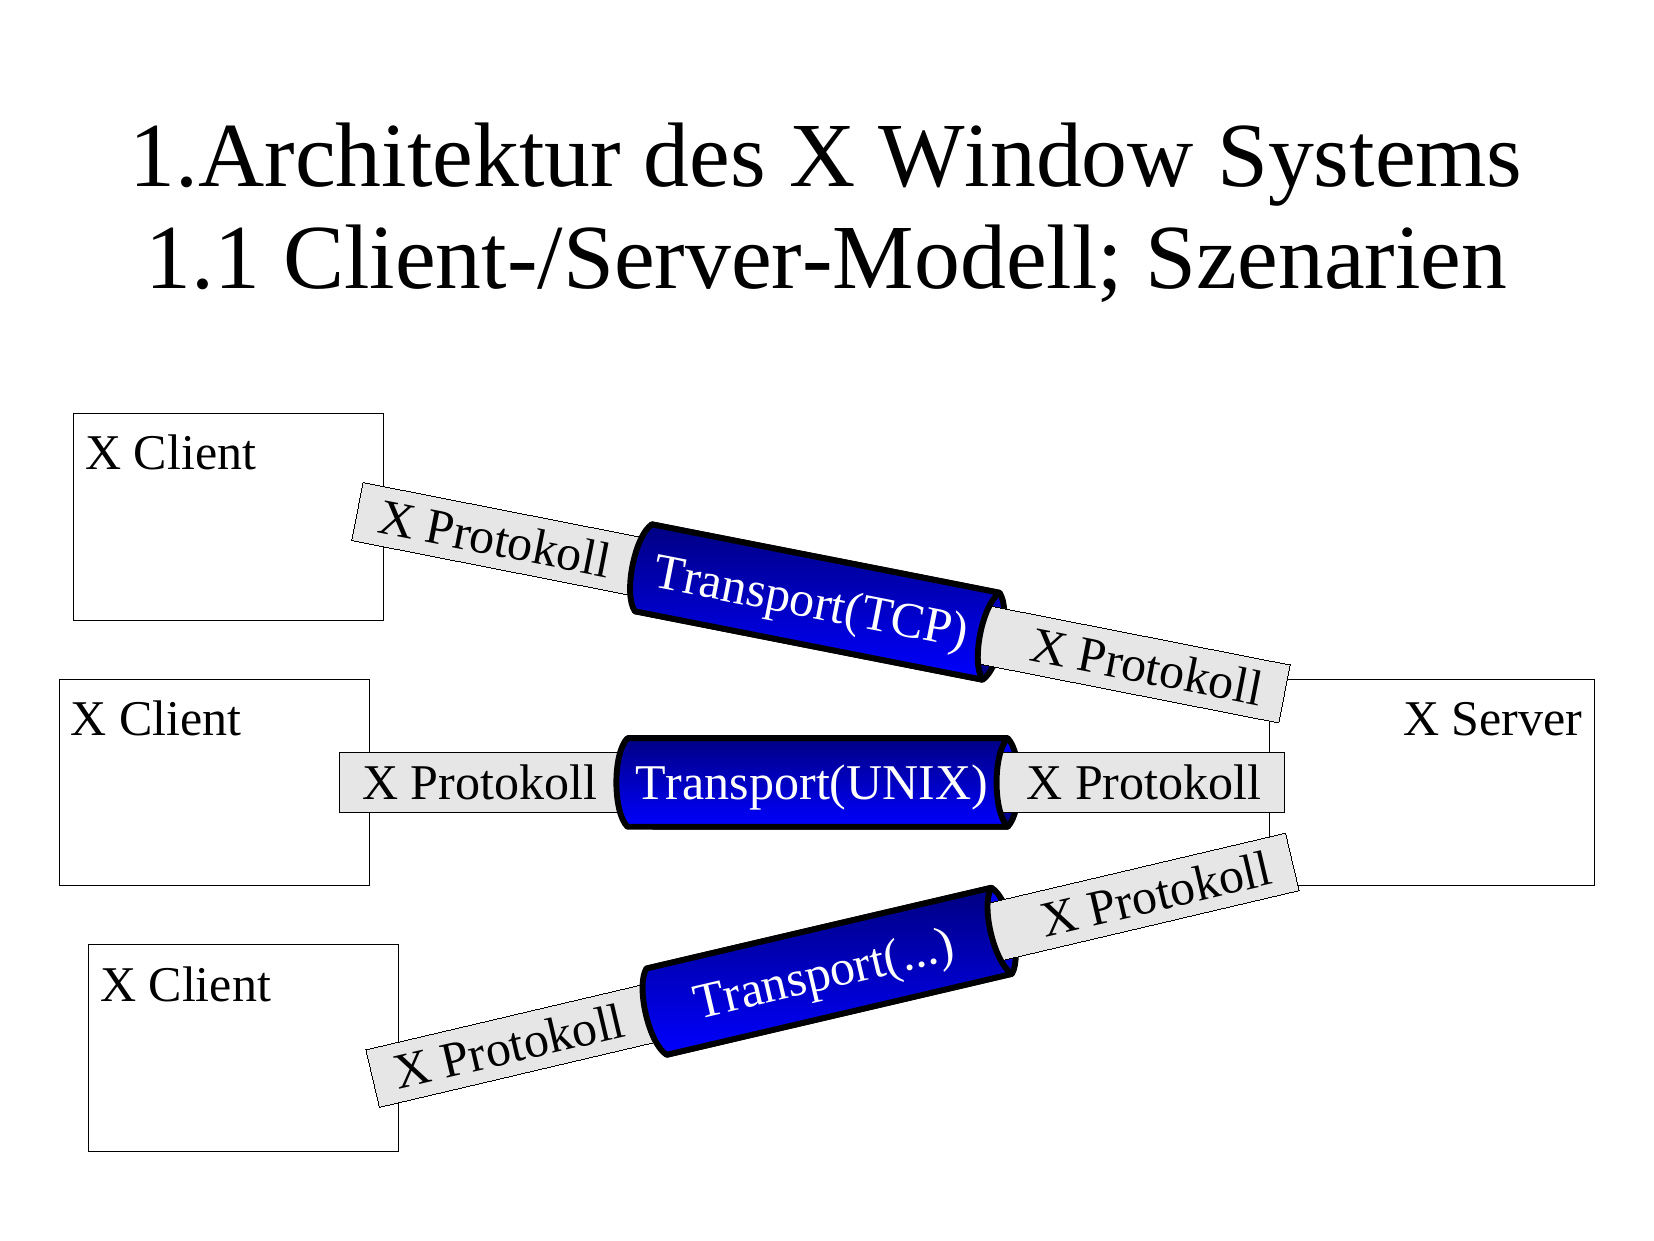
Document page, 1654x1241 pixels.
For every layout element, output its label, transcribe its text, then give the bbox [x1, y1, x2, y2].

text_box [1001, 738, 1015, 752]
text_box X Client [88, 944, 399, 1152]
text_box X Protokoll X Protokoll [365, 984, 655, 1108]
text_box Transport(UNIX) [616, 738, 1008, 827]
text_box X Client [73, 413, 384, 621]
title 1.Architektur des X Window Systems 1.1 Client-/Server-Modell; Szenarien [121, 102, 1534, 311]
text_box X Protokoll X Protokoll [339, 752, 619, 813]
text_box [1002, 958, 1016, 974]
text_box X Protokoll X Protokoll [978, 605, 1291, 723]
text_box [979, 665, 993, 680]
text_box X Protokoll X Protokoll [988, 833, 1300, 961]
text_box X Protokoll X Protokoll [351, 482, 641, 596]
text_box X Protokoll X Protokoll [997, 752, 1285, 813]
text_box [991, 593, 1005, 608]
text_box X Server [1269, 679, 1595, 886]
text_box [1001, 813, 1015, 827]
text_box X Client [59, 679, 370, 886]
text_box Transport(...) [642, 887, 1012, 1055]
text_box Transport(TCP) [630, 524, 1000, 680]
text_box [988, 888, 1002, 902]
